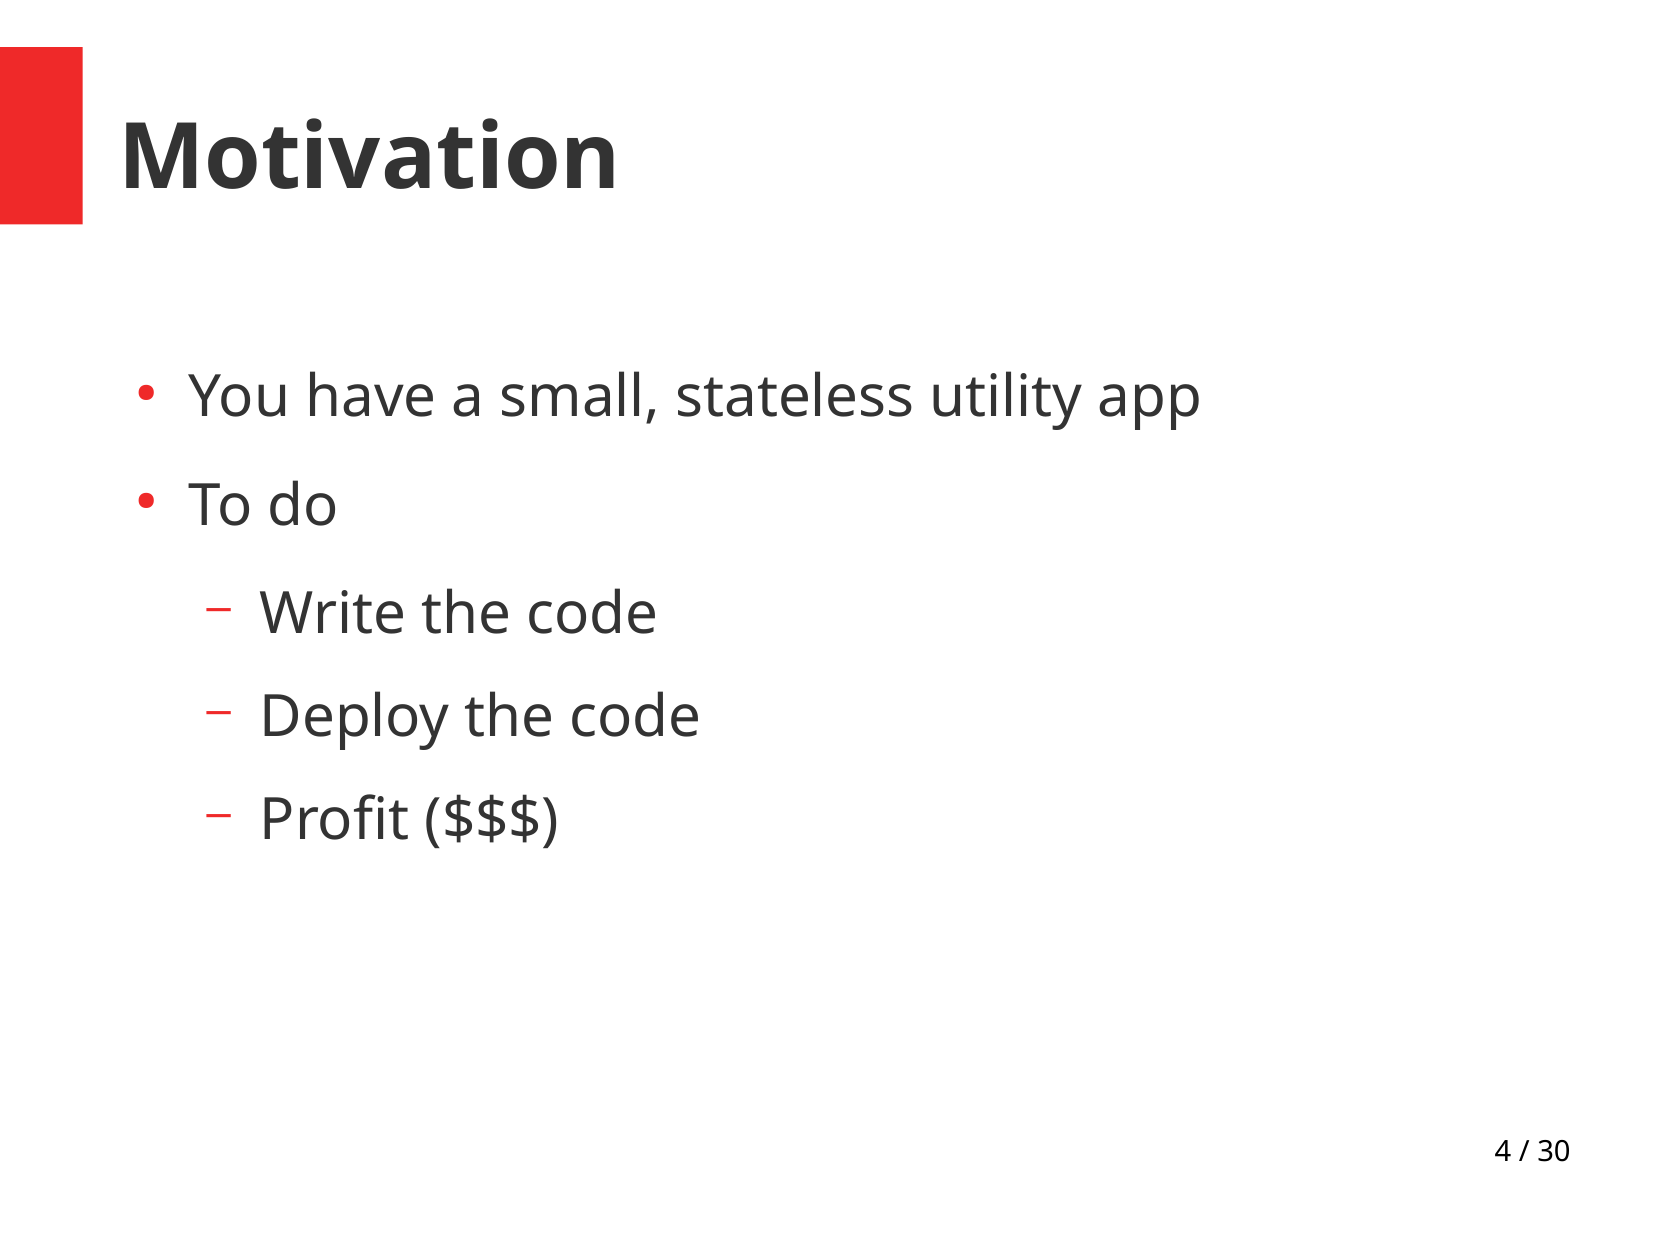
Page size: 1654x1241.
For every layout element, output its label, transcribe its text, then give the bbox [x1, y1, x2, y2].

list You have a small, stateless utility app To do Write the code Deploy the code Profit ($$$) [118, 354, 1536, 1074]
title Motivation [118, 49, 1571, 257]
